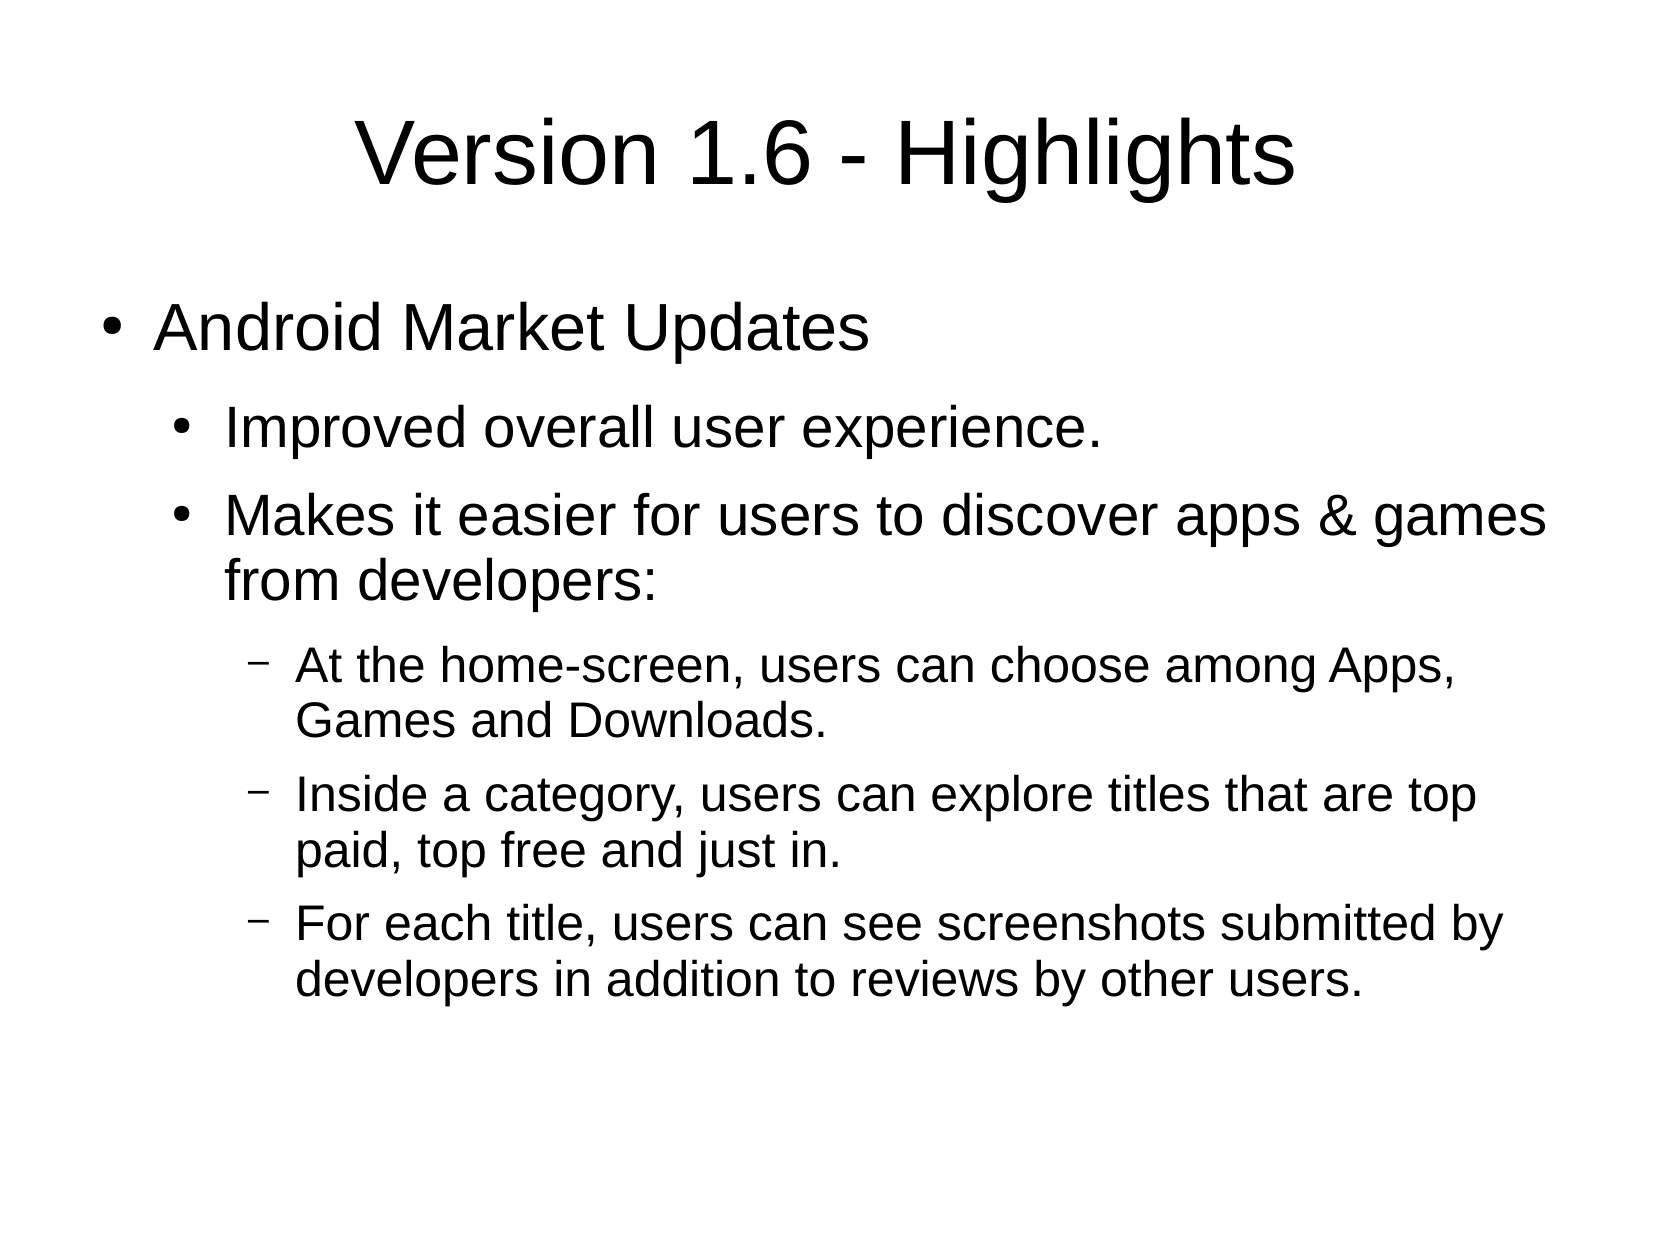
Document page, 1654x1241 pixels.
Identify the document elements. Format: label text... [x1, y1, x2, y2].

title Version 1.6 - Highlights [82, 49, 1571, 257]
list Android Market Updates Improved overall user experience. Makes it easier for users to discover apps & games from developers: At the home-screen, users can choose among Apps, Games and Downloads. Inside a category, users can explore titles that are top paid, top free and just in. For each title, users can see screenshots submitted by developers in addition to reviews by other users. [82, 290, 1571, 1109]
